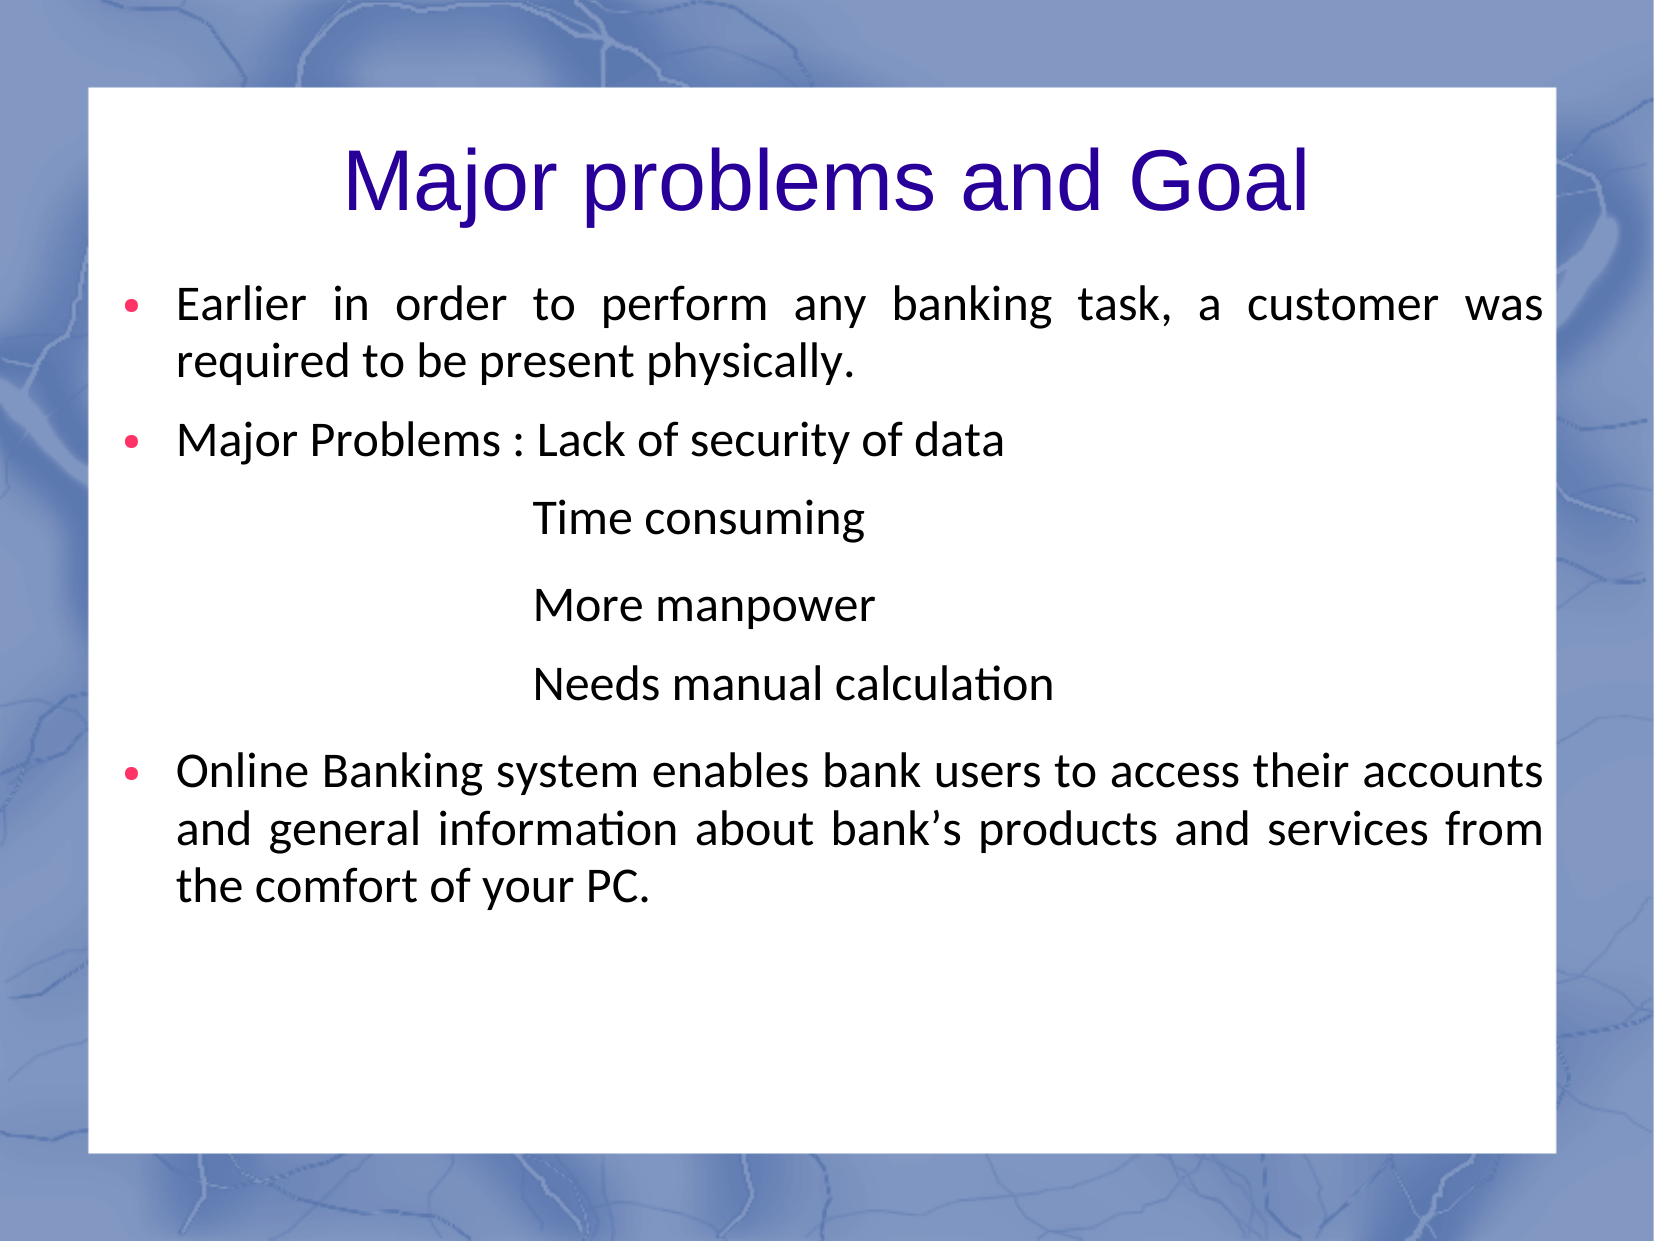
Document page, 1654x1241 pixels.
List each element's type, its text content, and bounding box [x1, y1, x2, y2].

list Earlier in order to perform any banking task, a customer was required to be present physically. Major Problems : Lack of security of data Time consuming More manpower Needs manual calculation Online Banking system enables bank users to access their accounts and general information about bank’s products and services from the comfort of your PC. [105, 275, 1546, 1096]
title Major problems and Goal [118, 90, 1536, 271]
picture [0, 0, 1654, 1241]
